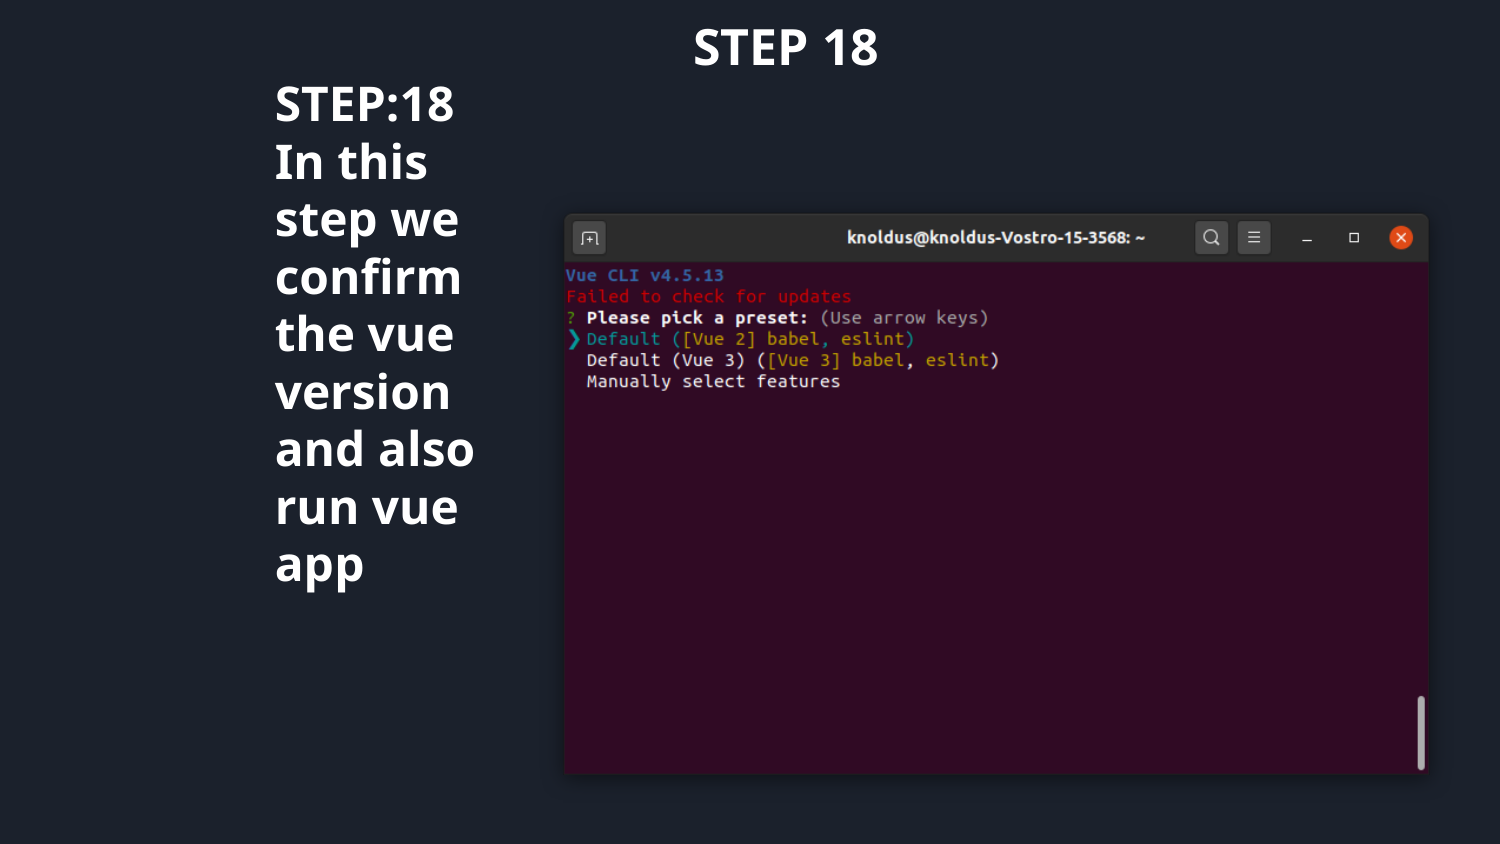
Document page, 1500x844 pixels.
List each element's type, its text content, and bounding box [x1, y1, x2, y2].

text_box STEP:18 In this step we confirm the vue version and also run vue app [259, 59, 504, 607]
picture [534, 187, 1459, 808]
text_box STEP 18 [444, 0, 1067, 160]
